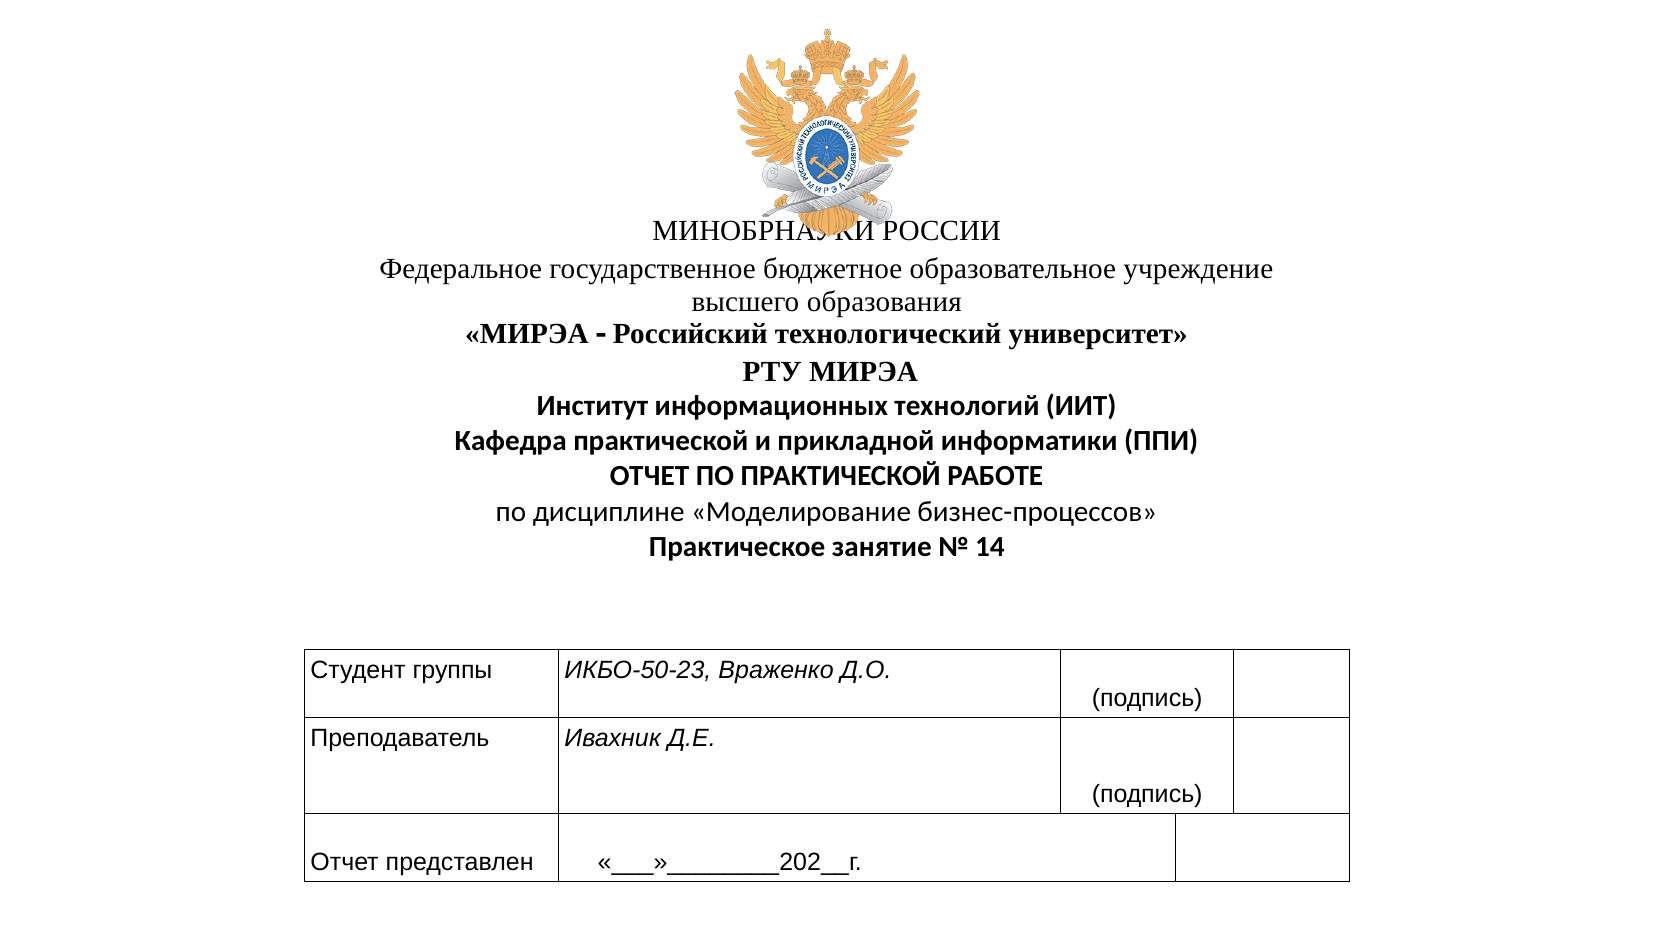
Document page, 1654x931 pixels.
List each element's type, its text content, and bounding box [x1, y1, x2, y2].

table_header Студент группы [305, 650, 558, 717]
table_cell [1176, 814, 1349, 881]
table_cell Преподаватель [305, 718, 558, 813]
table_cell «___»________202__г. [559, 814, 1175, 881]
table_header [1234, 650, 1349, 717]
table_cell [1234, 718, 1349, 813]
table_header (подпись) [1061, 650, 1233, 717]
table_cell Отчет представлен [305, 814, 558, 881]
text_box МИНОБРНАУКИ РОССИИ Федеральное государственное бюджетное образовательное учреждение высшего образования «МИРЭА  Российский технологический университет» РТУ МИРЭА Институт информационных технологий (ИИТ) Кафедра практической и прикладной информатики (ППИ) ОТЧЕТ ПО ПРАКТИЧЕСКОЙ РАБОТЕ по дисциплине «Моделирование бизнес-процессов» Практическое занятие № 14 [301, 54, 1352, 925]
table_cell Ивахник Д.Е. [559, 718, 1060, 813]
picture [723, 29, 931, 237]
table_header ИКБО-50-23, Враженко Д.О. [559, 650, 1060, 717]
table_cell (подпись) [1061, 718, 1233, 813]
